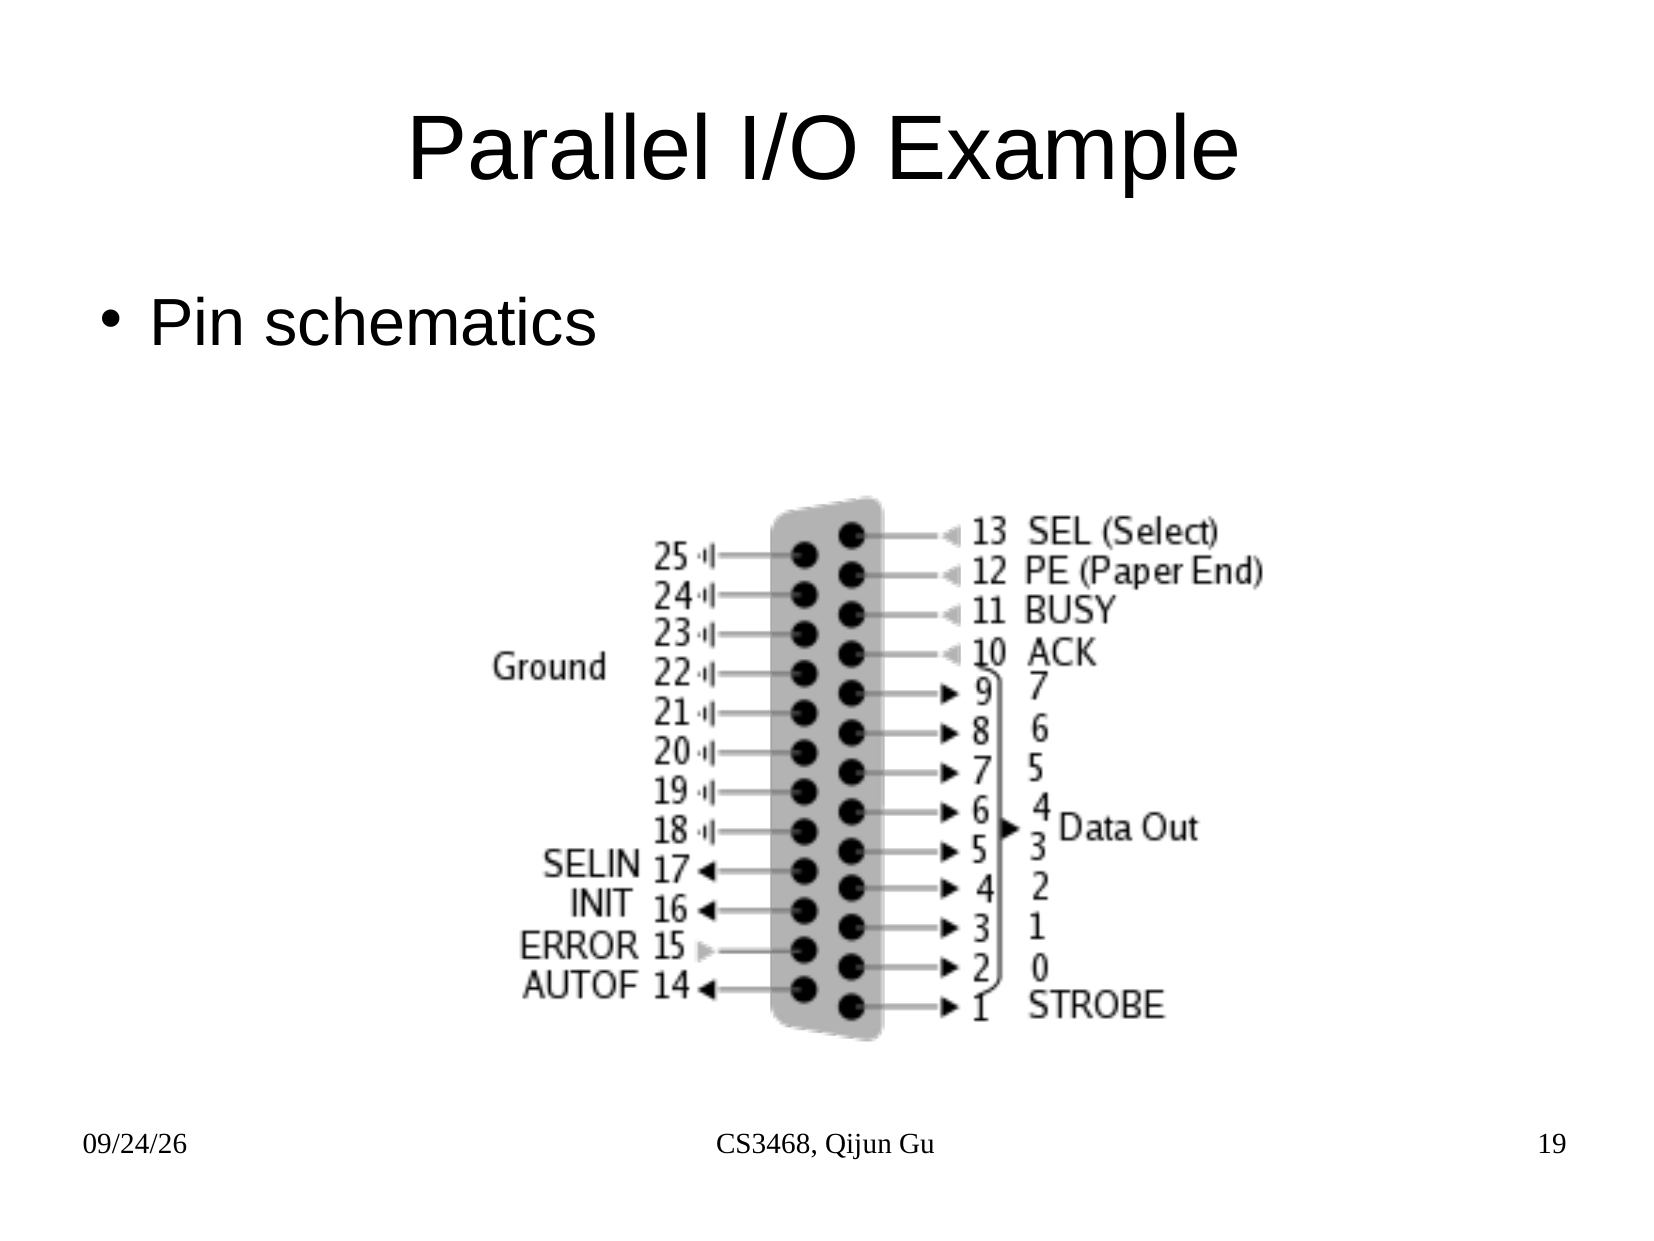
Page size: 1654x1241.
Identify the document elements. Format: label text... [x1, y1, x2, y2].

title Parallel I/O Example [82, 49, 1567, 253]
list Pin schematics [82, 290, 1567, 1091]
